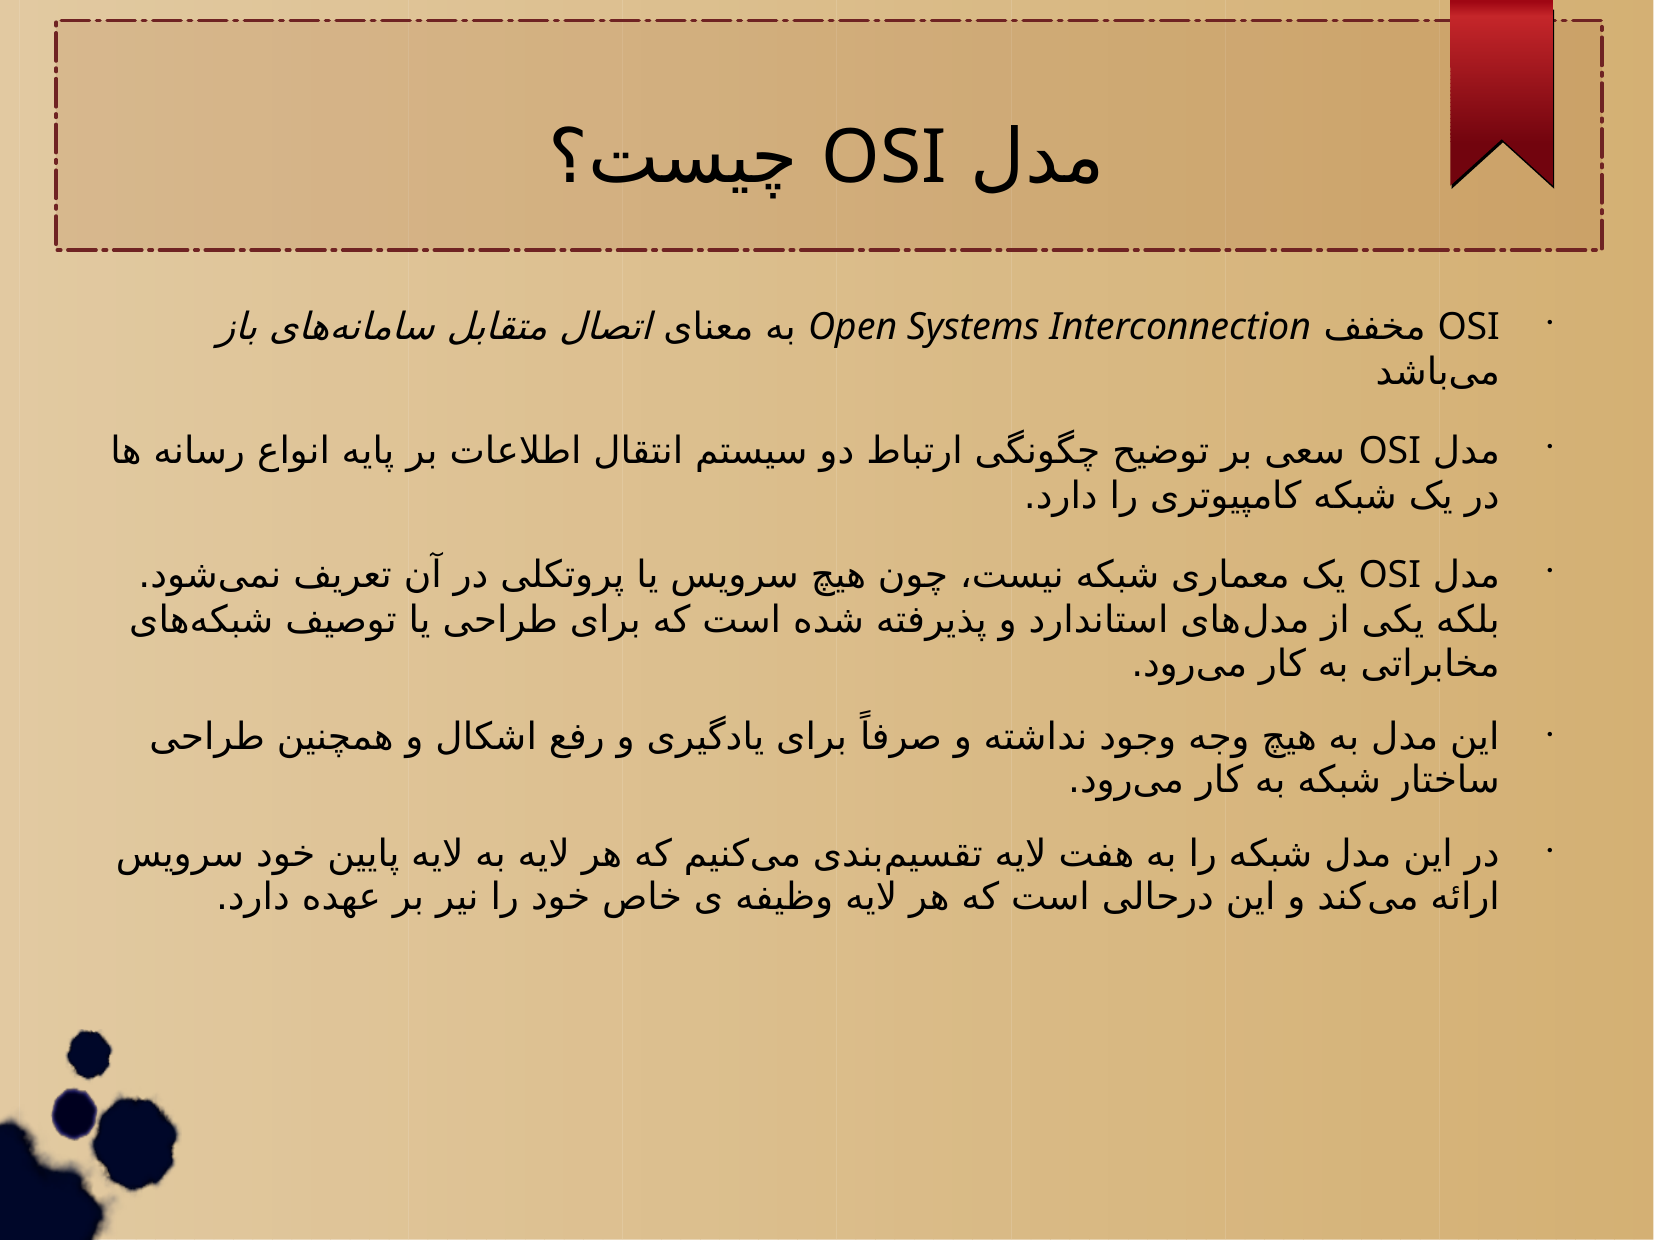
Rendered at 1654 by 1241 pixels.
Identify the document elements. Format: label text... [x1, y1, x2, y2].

title مدل OSI چیست؟ [82, 49, 1571, 257]
list OSI مخفف Open Systems Interconnection به معنای اتصال متقابل سامانه‌های باز می‌باشد مدل OSI سعی بر توضیح چگونگی ارتباط دو سیستم انتقال اطلاعات بر پایه انواع رسانه ها در یک شبکه کامپیوتری را دارد. مدل OSI یک معماری شبکه نیست، چون هیچ سرویس یا پروتکلی در آن تعریف نمی‌شود. بلکه یکی از مدل‌های استاندارد و پذیرفته شده است که برای طراحی یا توصیف شبکه‌های مخابراتی به کار می‌رود. این مدل به هیچ وجه وجود نداشته و صرفاً برای یادگیری و رفع اشکال و همچنین طراحی ساختار شبکه به کار می‌رود. در این مدل شبکه را به هفت لایه تقسیم‌بندی می‌کنیم که هر لایه به لایه پایین خود سرویس ارائه می‌کند و این درحالی است که هر لایه وظیفه ی خاص خود را نیر بر عهده دارد. [82, 299, 1571, 1019]
